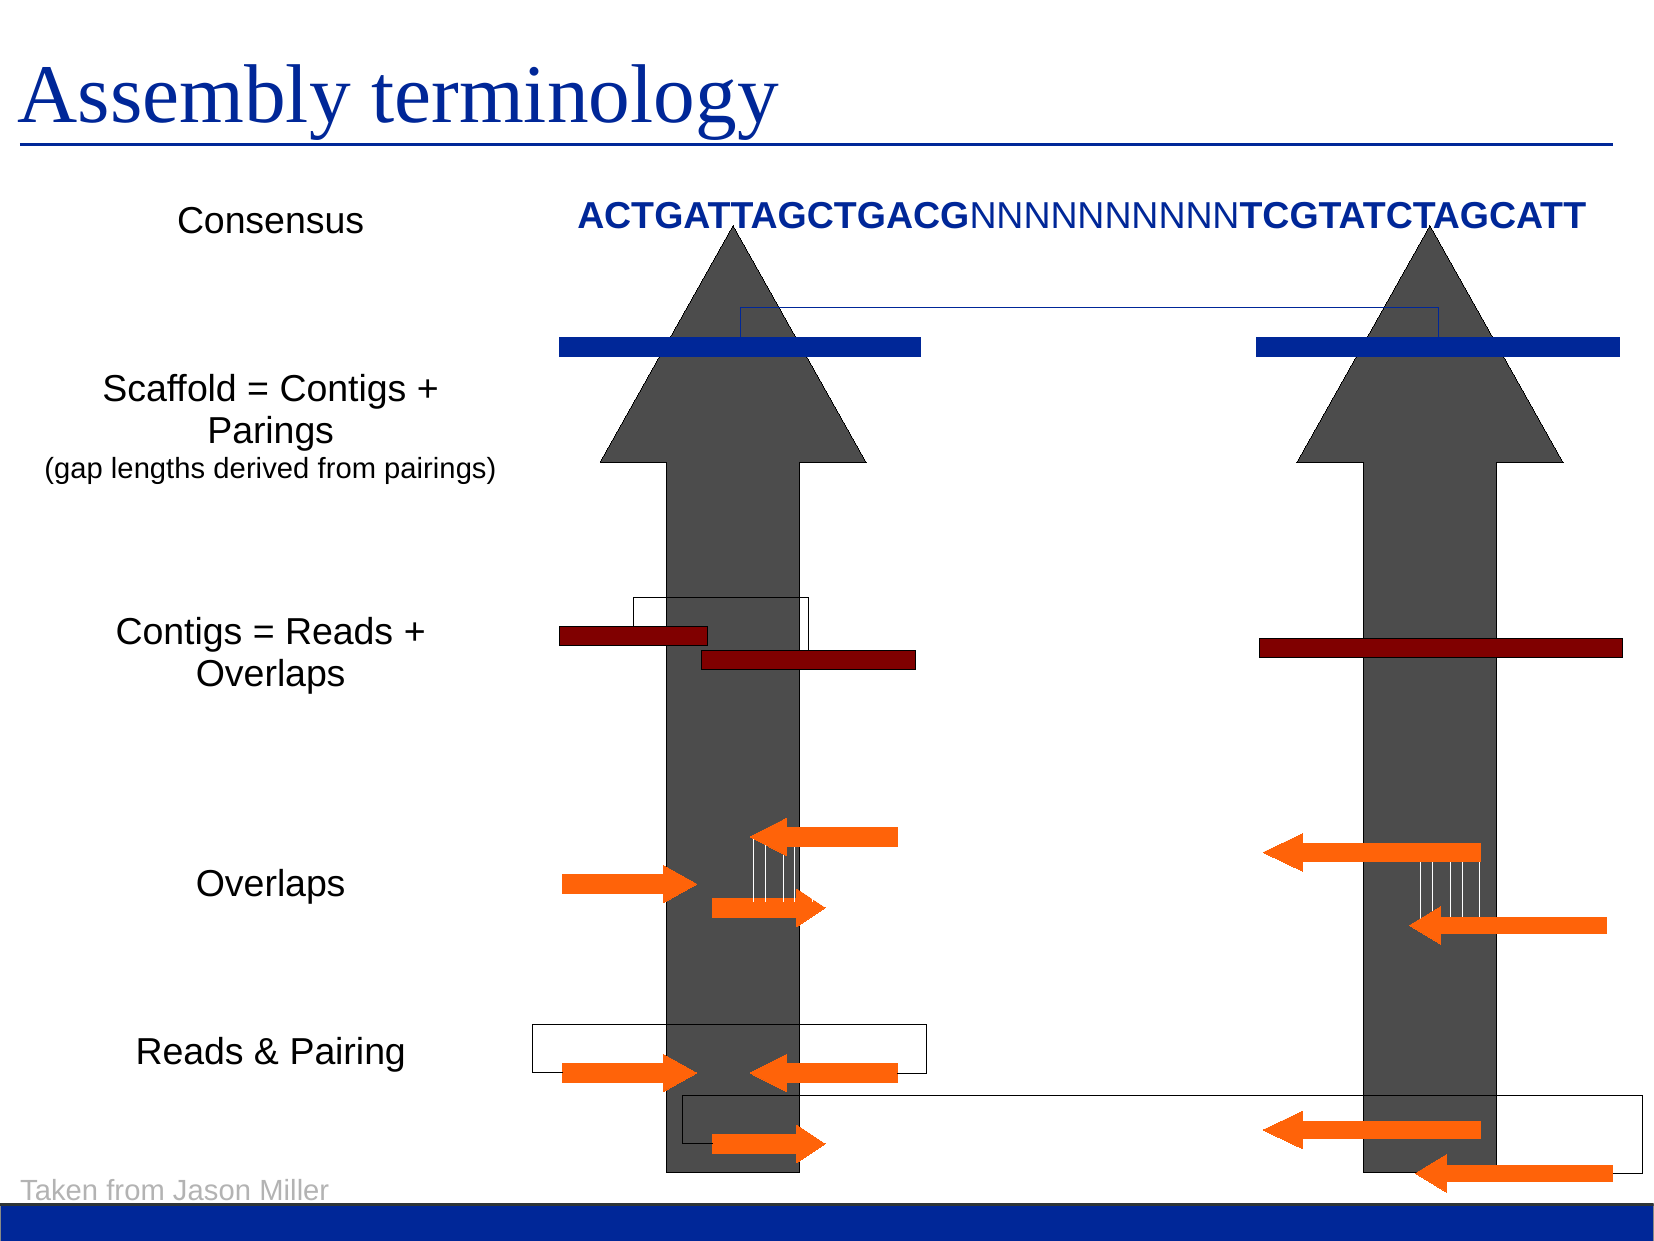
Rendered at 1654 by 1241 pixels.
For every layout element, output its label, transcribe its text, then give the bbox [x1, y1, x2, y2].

text_box [666, 1122, 826, 1173]
text_box [559, 245, 921, 597]
text_box ACTGATTAGCTGACGNNNNNNNNNNTCGTATCTAGCATT [562, 187, 1613, 245]
text_box Consensus Scaffold = Contigs + Parings (gap lengths derived from pairings) Contigs = Reads + Overlaps Overlaps Reads & Pairing [29, 192, 526, 1197]
text_box [1256, 245, 1623, 1193]
text_box [559, 598, 916, 1121]
text_box Taken from Jason Miller [5, 1166, 402, 1214]
title Assembly terminology [17, 0, 1589, 198]
